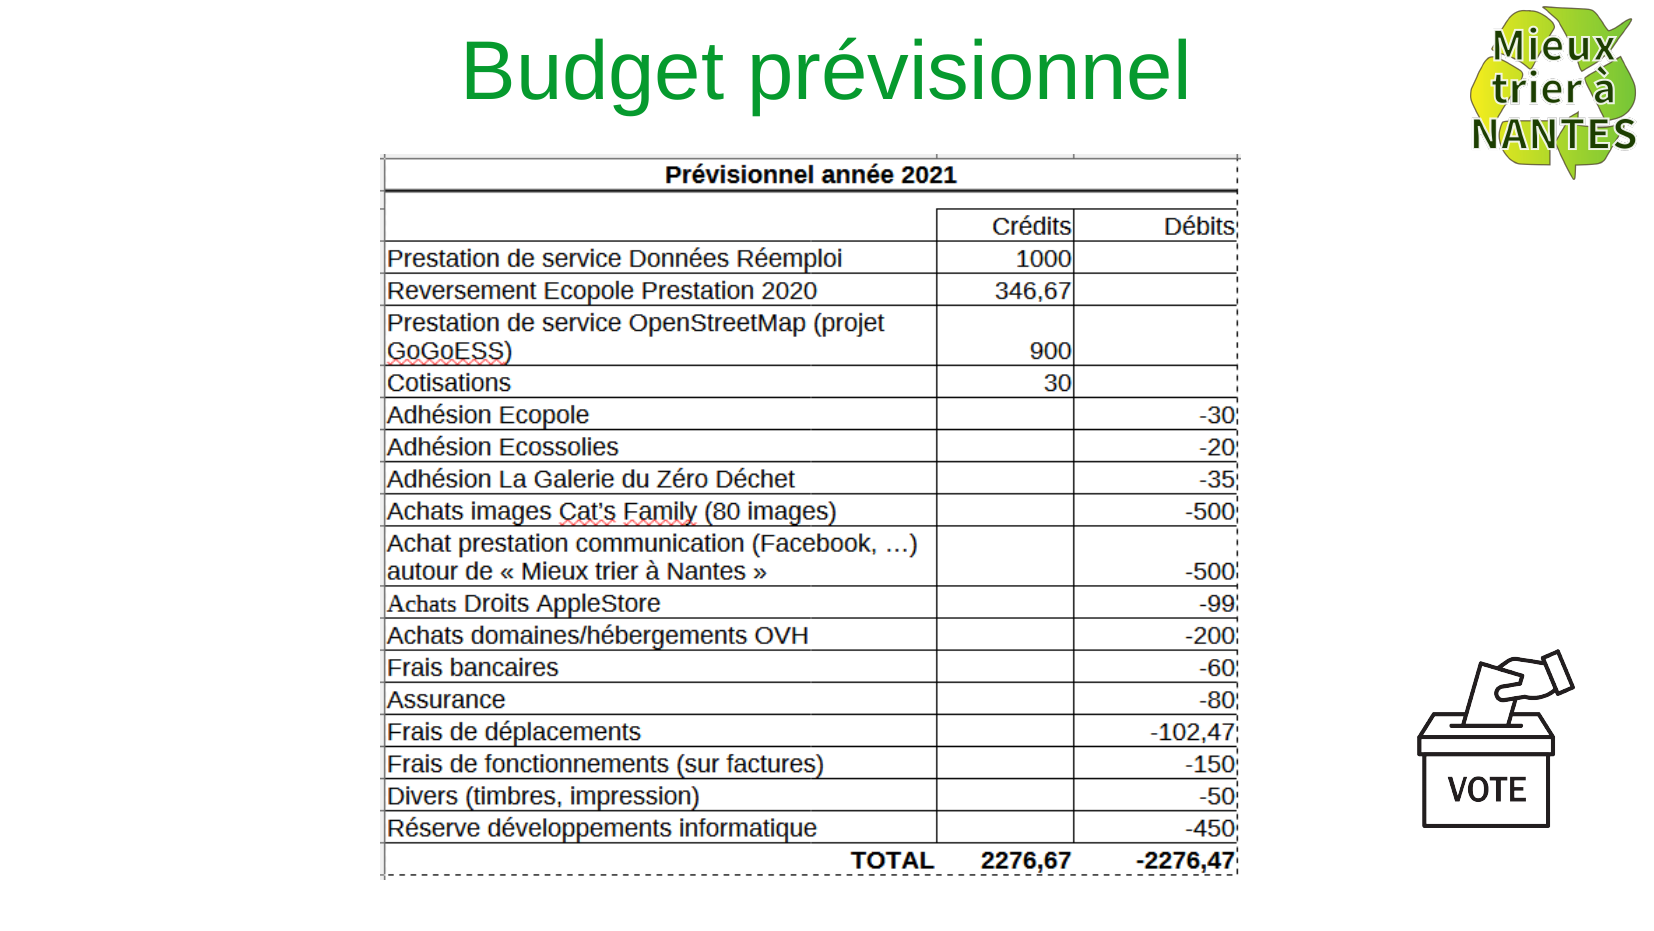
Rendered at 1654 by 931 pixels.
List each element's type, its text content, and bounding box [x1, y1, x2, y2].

picture [380, 154, 1241, 880]
picture [1470, 6, 1637, 180]
title Budget prévisionnel [82, 0, 1571, 142]
picture [1417, 649, 1575, 828]
